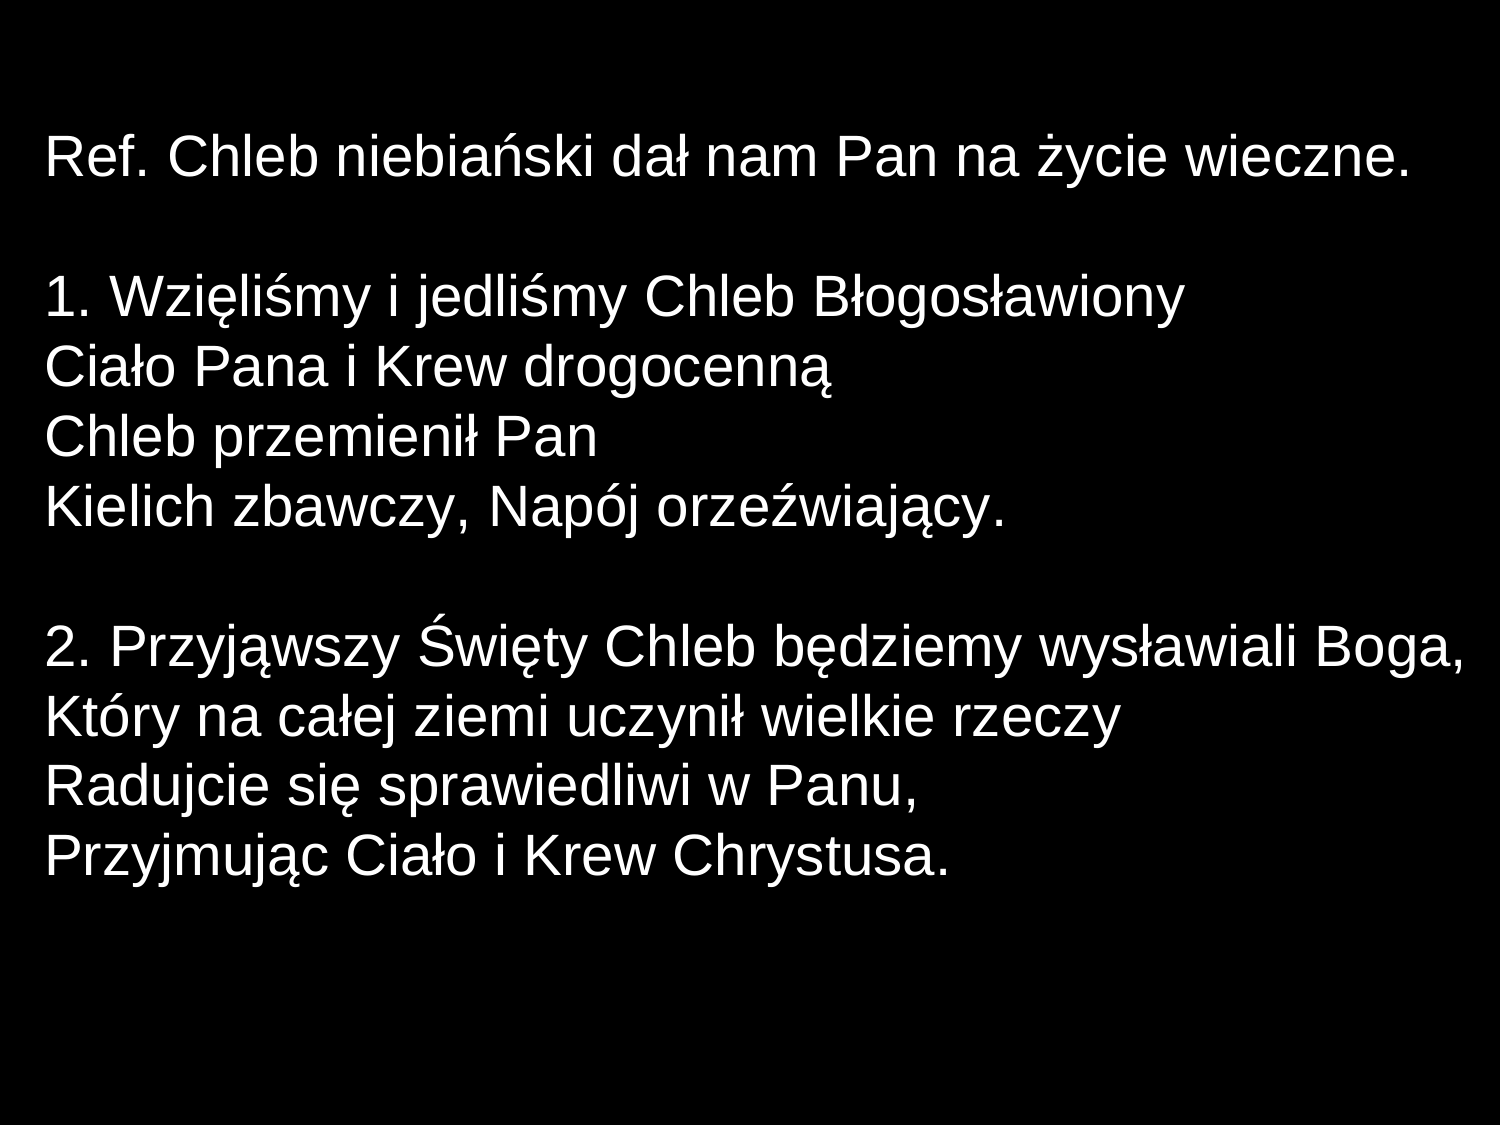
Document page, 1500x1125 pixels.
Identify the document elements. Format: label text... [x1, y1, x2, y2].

text_box ﻿Ref. Chleb niebiański dał nam Pan na życie wieczne. 1. Wzięliśmy i jedliśmy Chleb Błogosławiony Ciało Pana i Krew drogocenną Chleb przemienił Pan Kielich zbawczy, Napój orzeźwiający. 2. Przyjąwszy Święty Chleb będziemy wysławiali Boga, Który na całej ziemi uczynił wielkie rzeczy Radujcie się sprawiedliwi w Panu, Przyjmując Ciało i Krew Chrystusa. [29, 110, 1500, 896]
